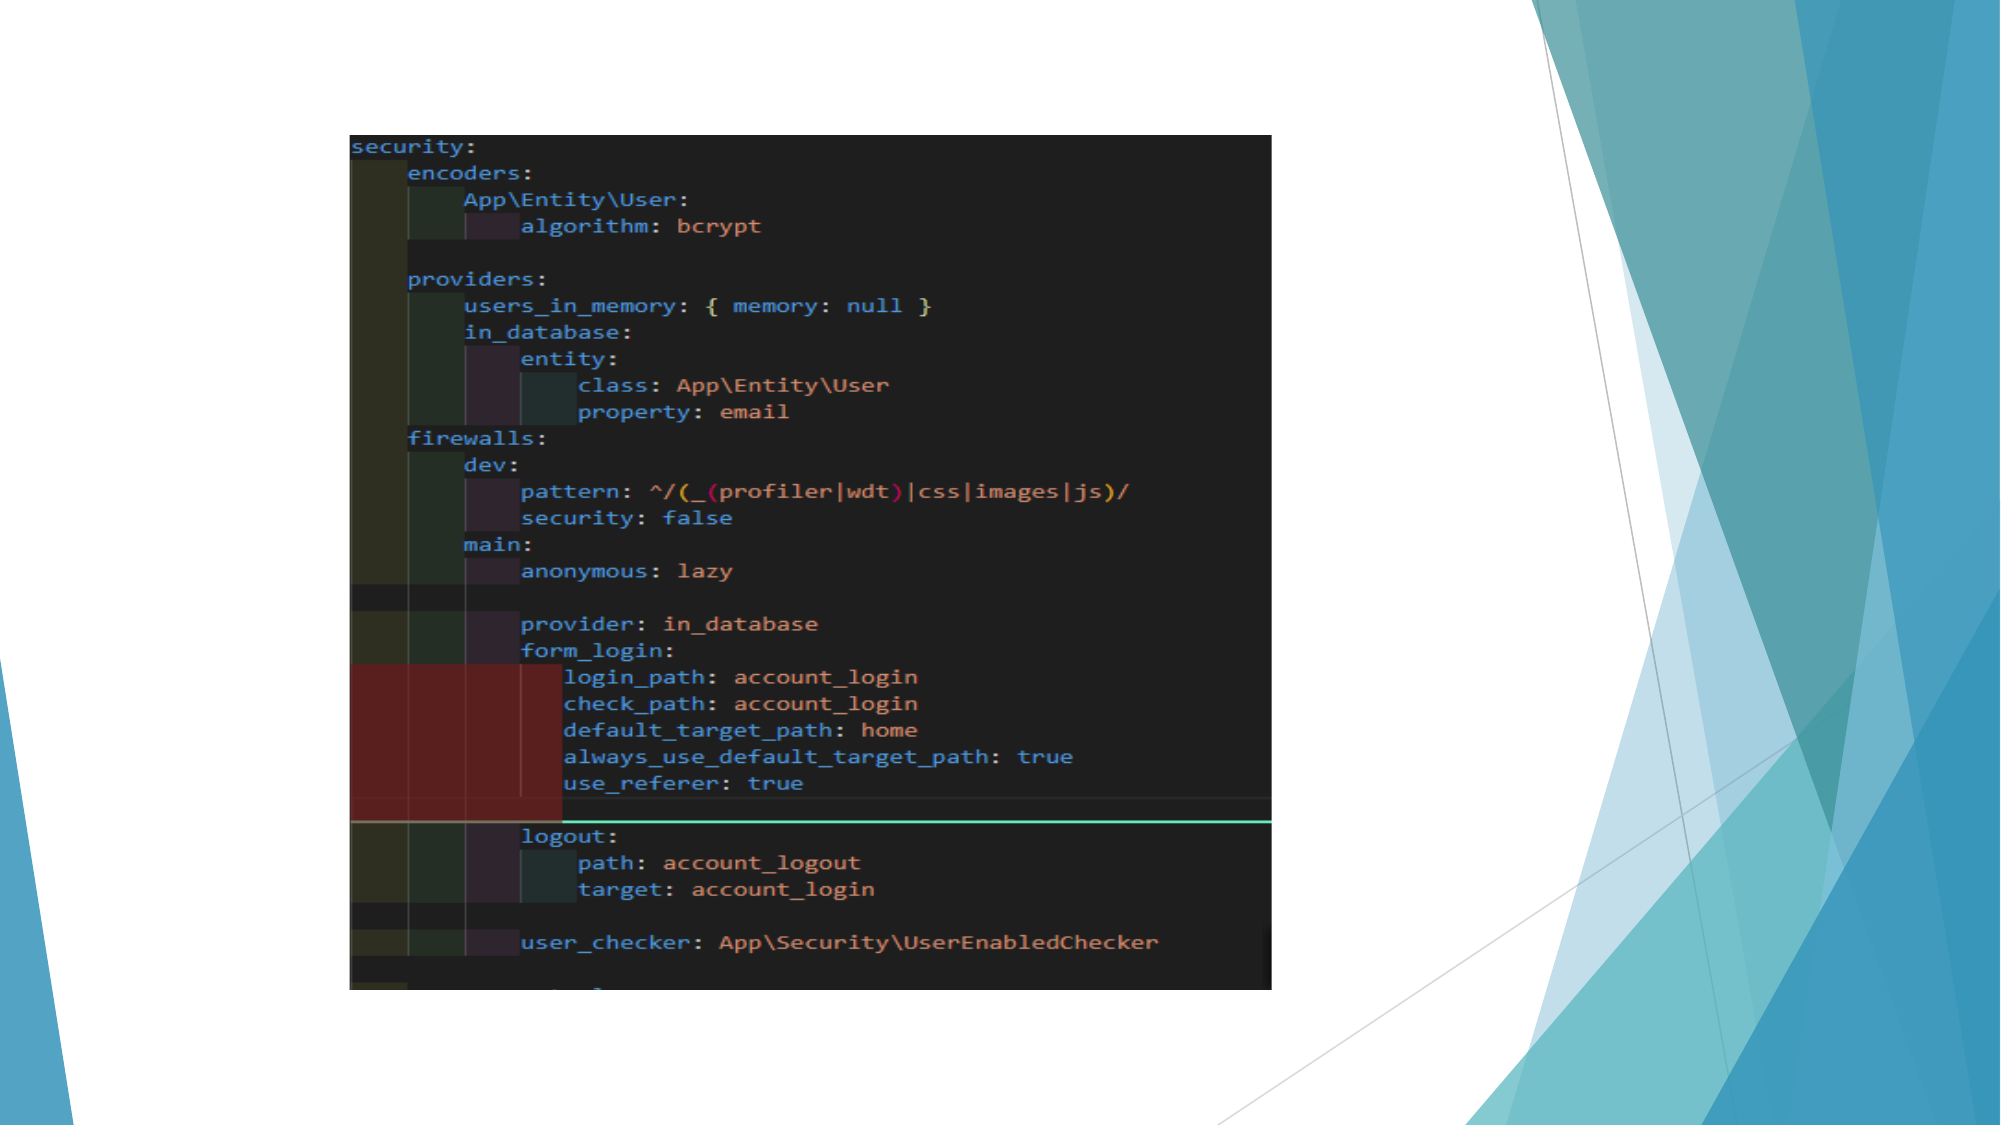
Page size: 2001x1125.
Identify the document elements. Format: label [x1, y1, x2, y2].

picture [349, 135, 1272, 990]
